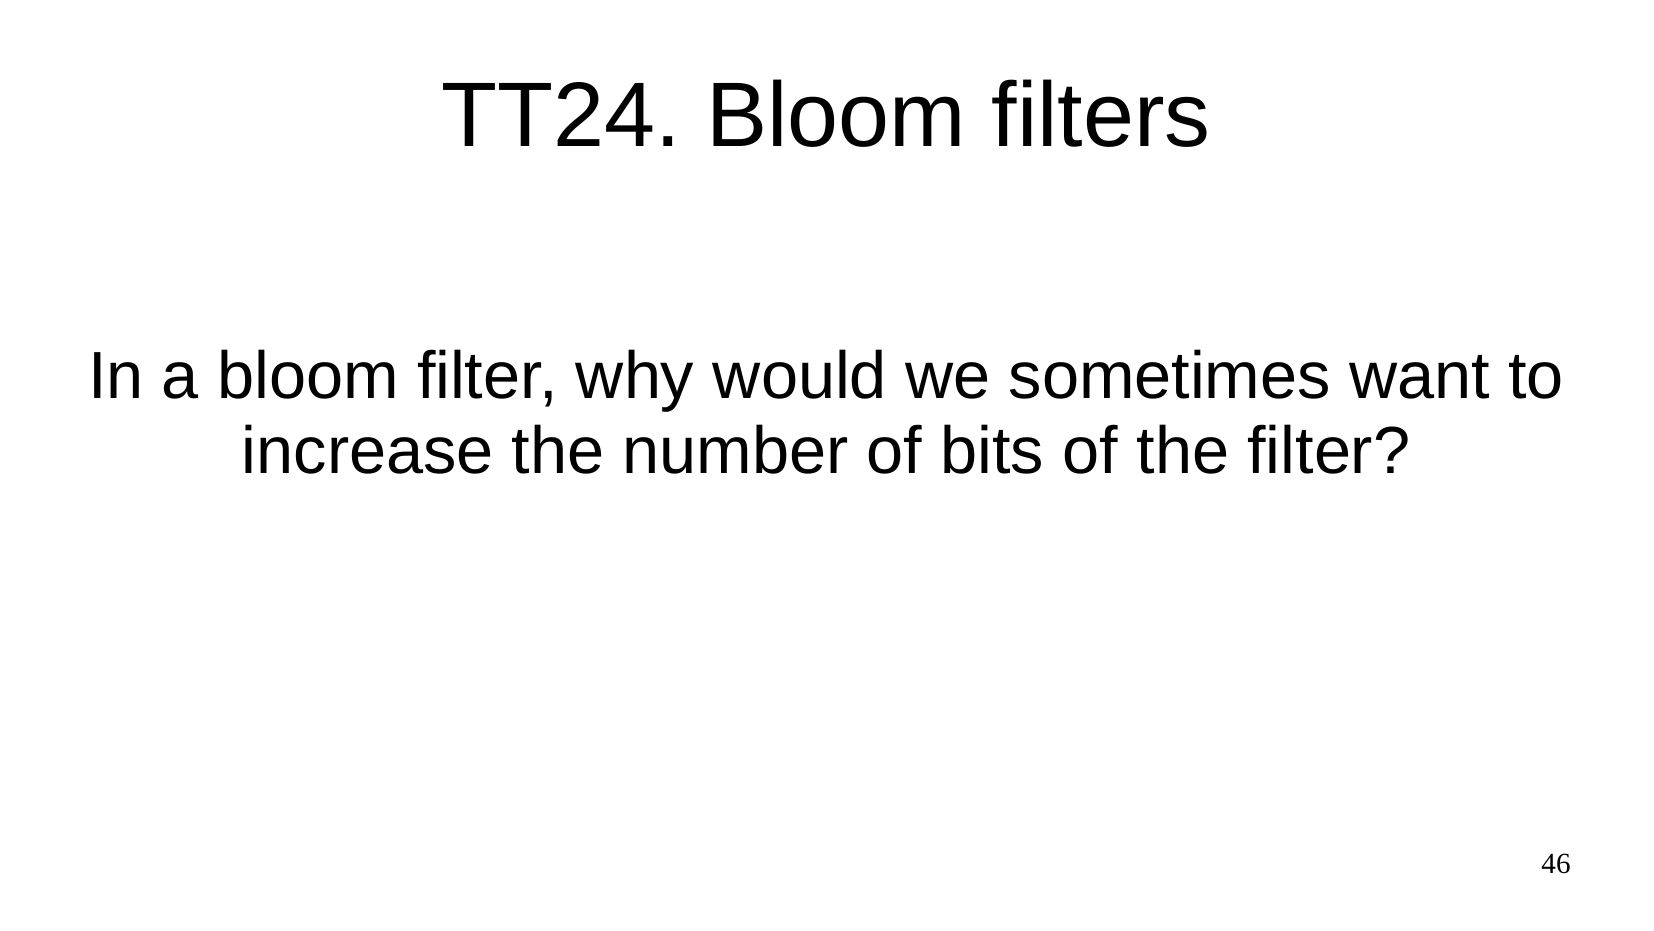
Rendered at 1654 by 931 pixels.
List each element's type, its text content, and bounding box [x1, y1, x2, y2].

title TT24. Bloom filters [82, 37, 1571, 193]
subtitle In a bloom filter, why would we sometimes want to increase the number of bits of the filter? [82, 217, 1571, 758]
